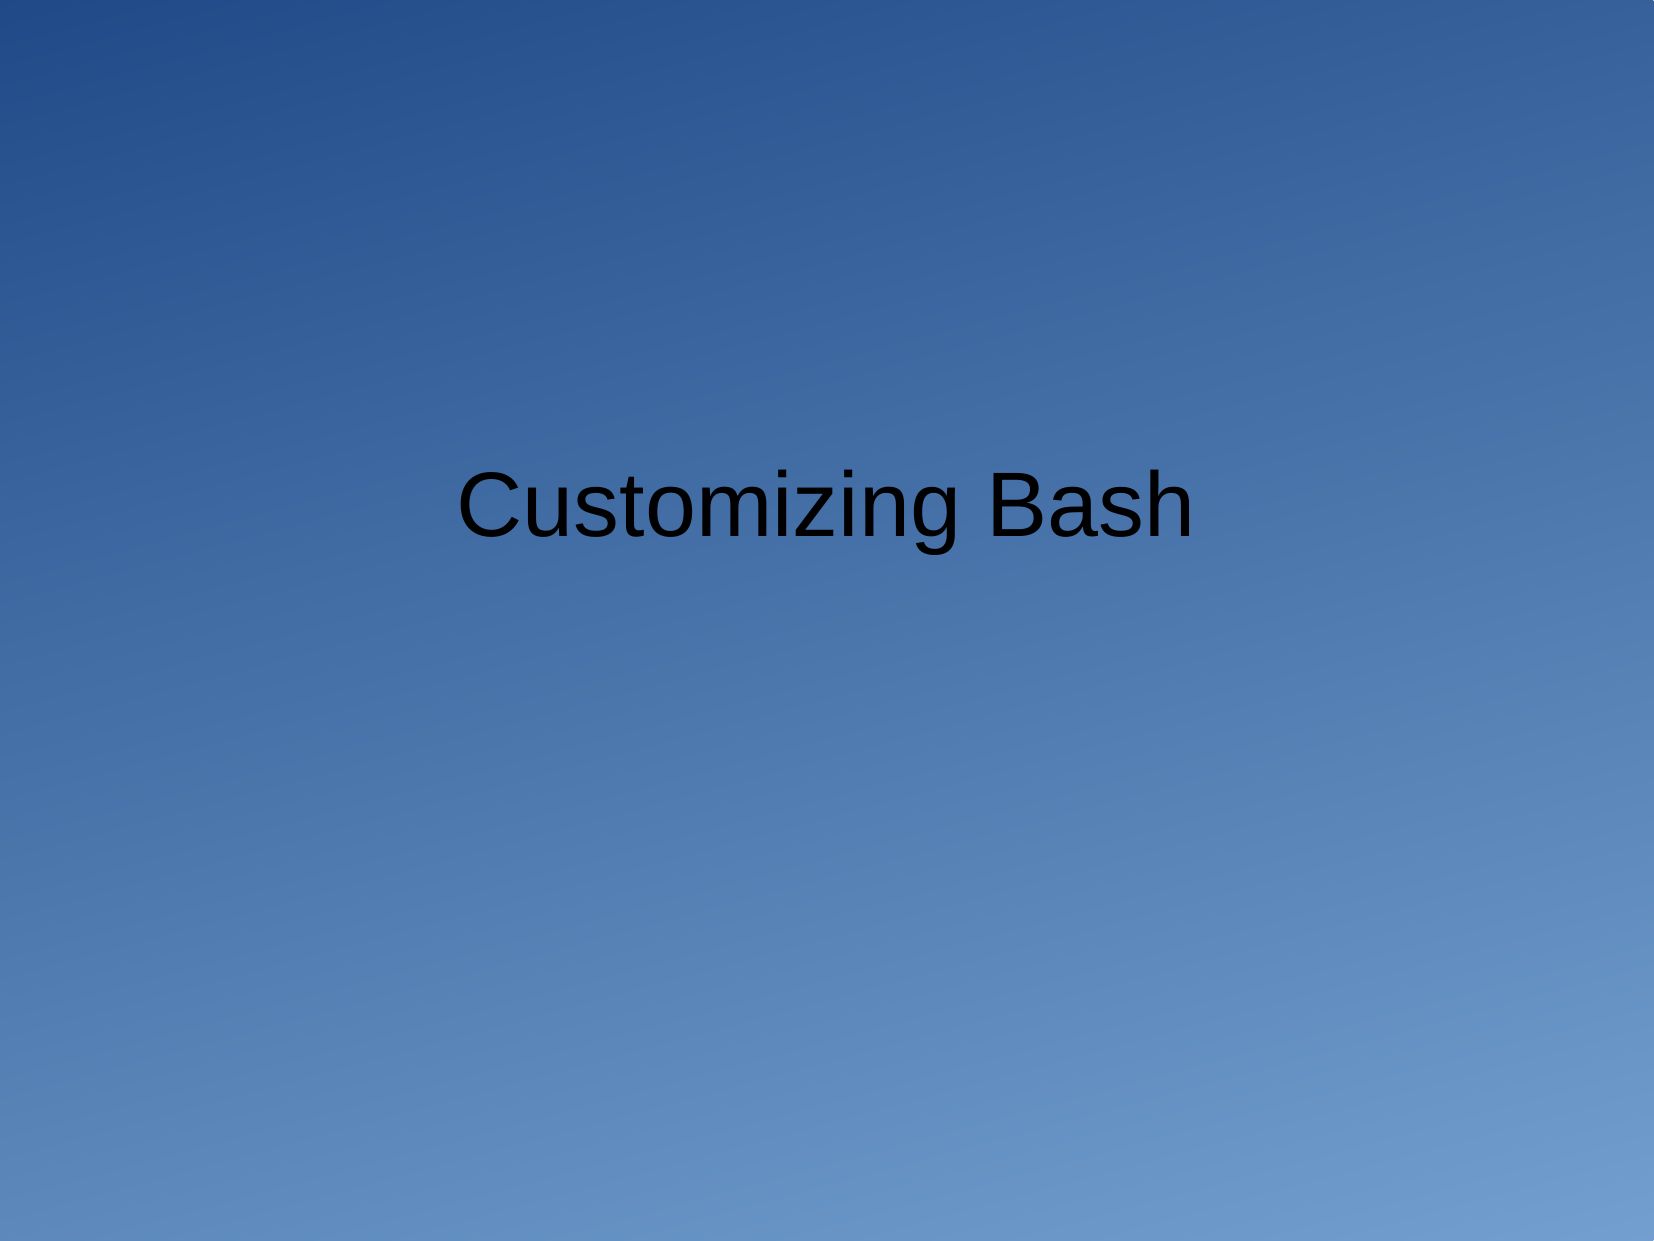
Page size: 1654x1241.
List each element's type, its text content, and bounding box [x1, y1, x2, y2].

title Customizing Bash [82, 401, 1571, 609]
